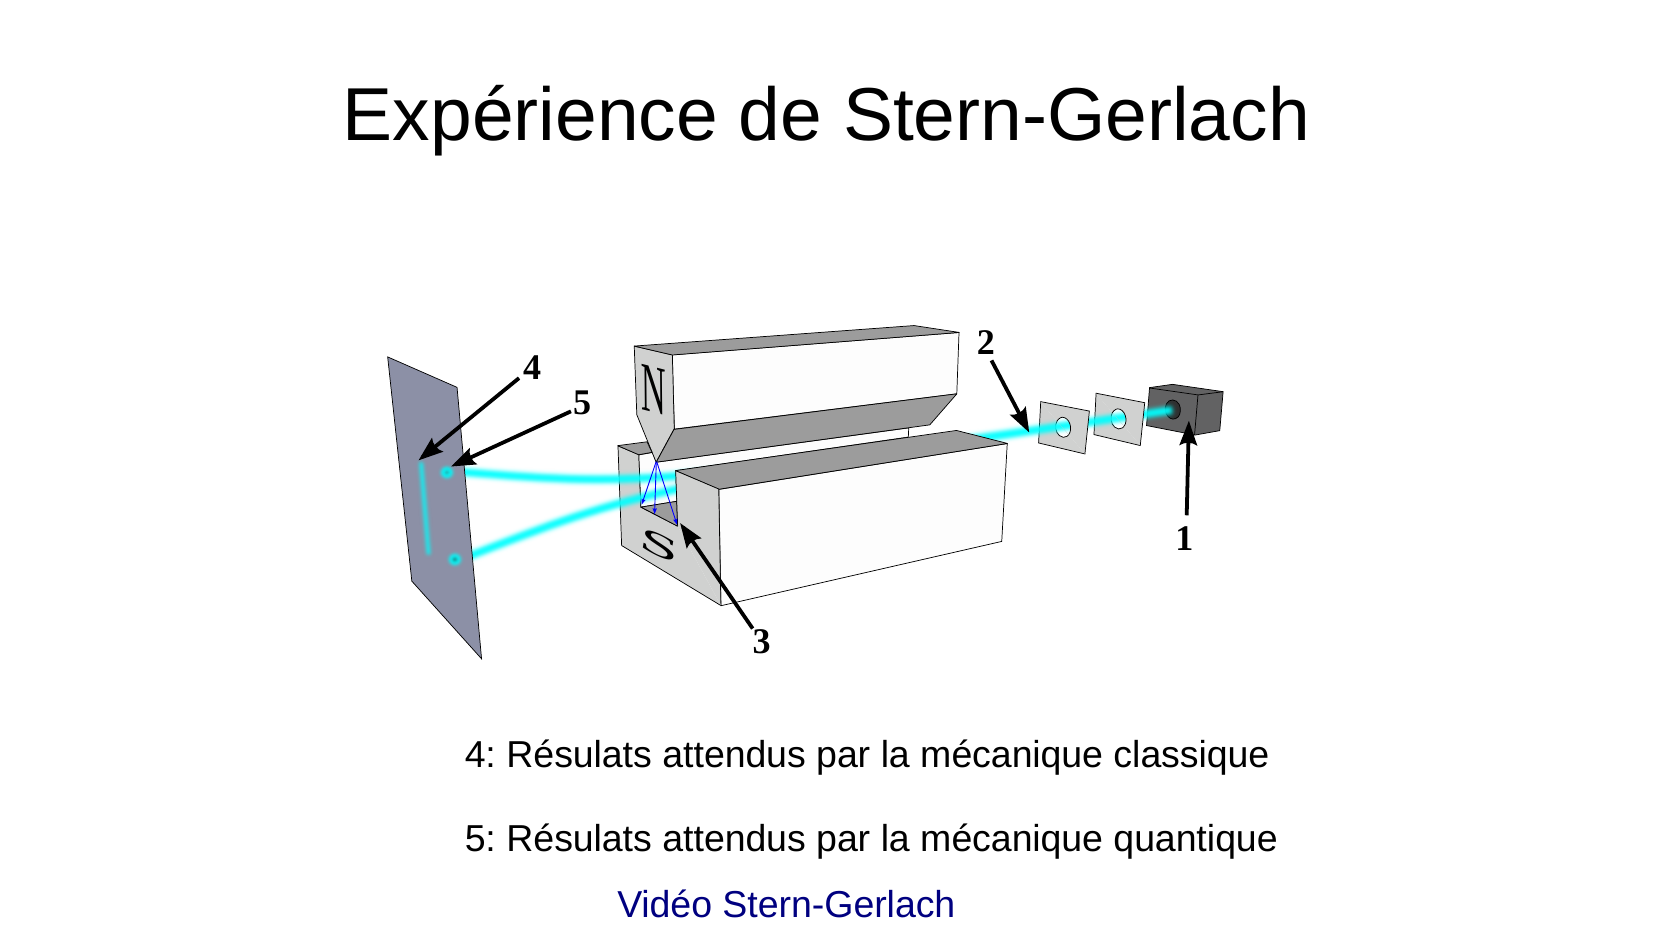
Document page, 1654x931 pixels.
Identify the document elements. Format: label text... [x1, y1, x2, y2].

text_box Vidéo Stern-Gerlach [602, 876, 976, 931]
title Expérience de Stern-Gerlach [82, 37, 1571, 193]
picture [333, 300, 1238, 713]
text_box 4: Résulats attendus par la mécanique classique 5: Résulats attendus par la mécanique quantique [450, 726, 1295, 868]
